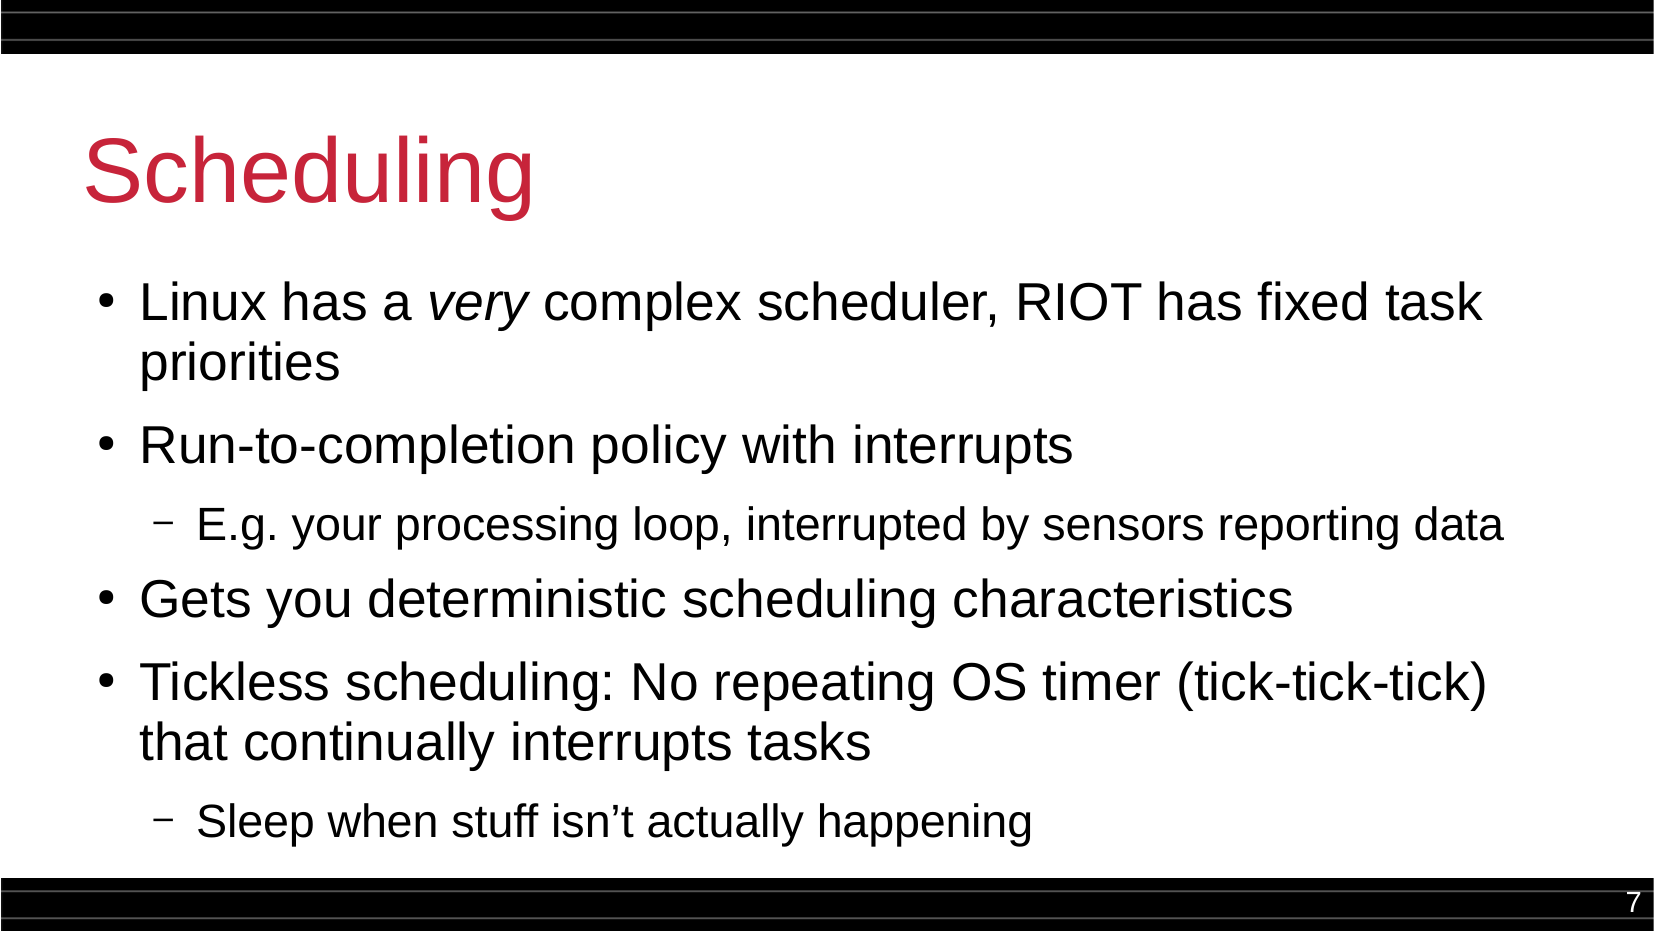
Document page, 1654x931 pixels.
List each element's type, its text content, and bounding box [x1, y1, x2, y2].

list Linux has a very complex scheduler, RIOT has fixed task priorities Run-to-completion policy with interrupts E.g. your processing loop, interrupted by sensors reporting data Gets you deterministic scheduling characteristics Tickless scheduling: No repeating OS timer (tick-tick-tick) that continually interrupts tasks Sleep when stuff isn’t actually happening [82, 271, 1571, 851]
picture [1, 878, 1654, 931]
title Scheduling [82, 92, 1571, 249]
picture [1, 0, 1654, 54]
